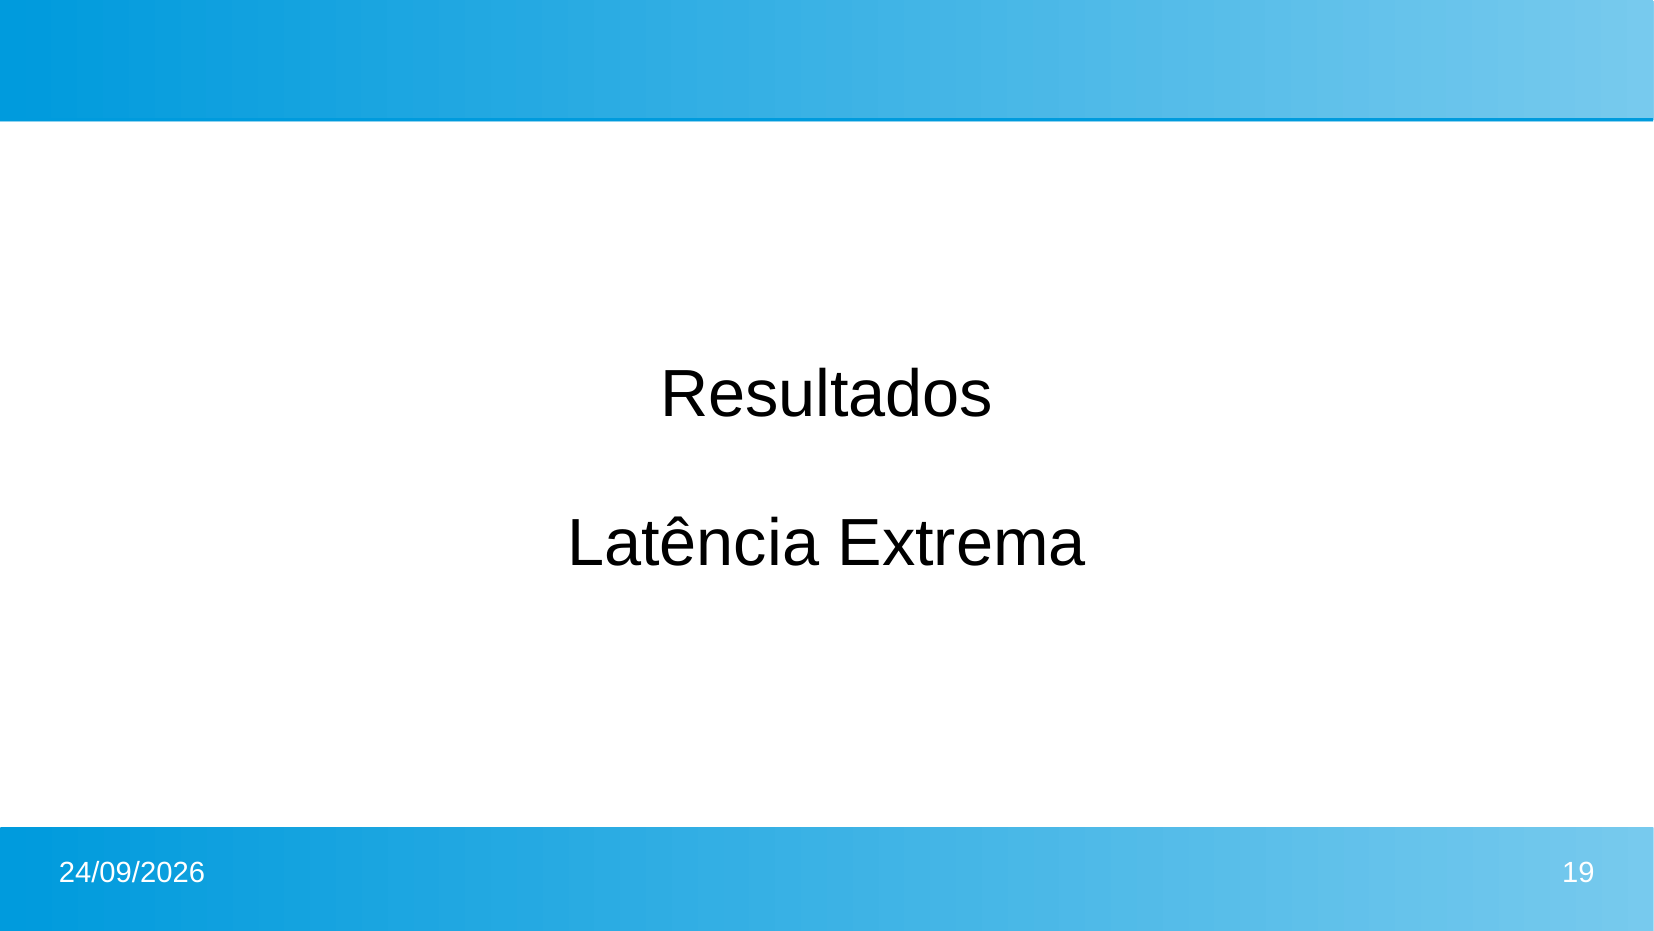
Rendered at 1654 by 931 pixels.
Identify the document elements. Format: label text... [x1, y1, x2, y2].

subtitle Resultados Latência Extrema [59, 285, 1595, 650]
